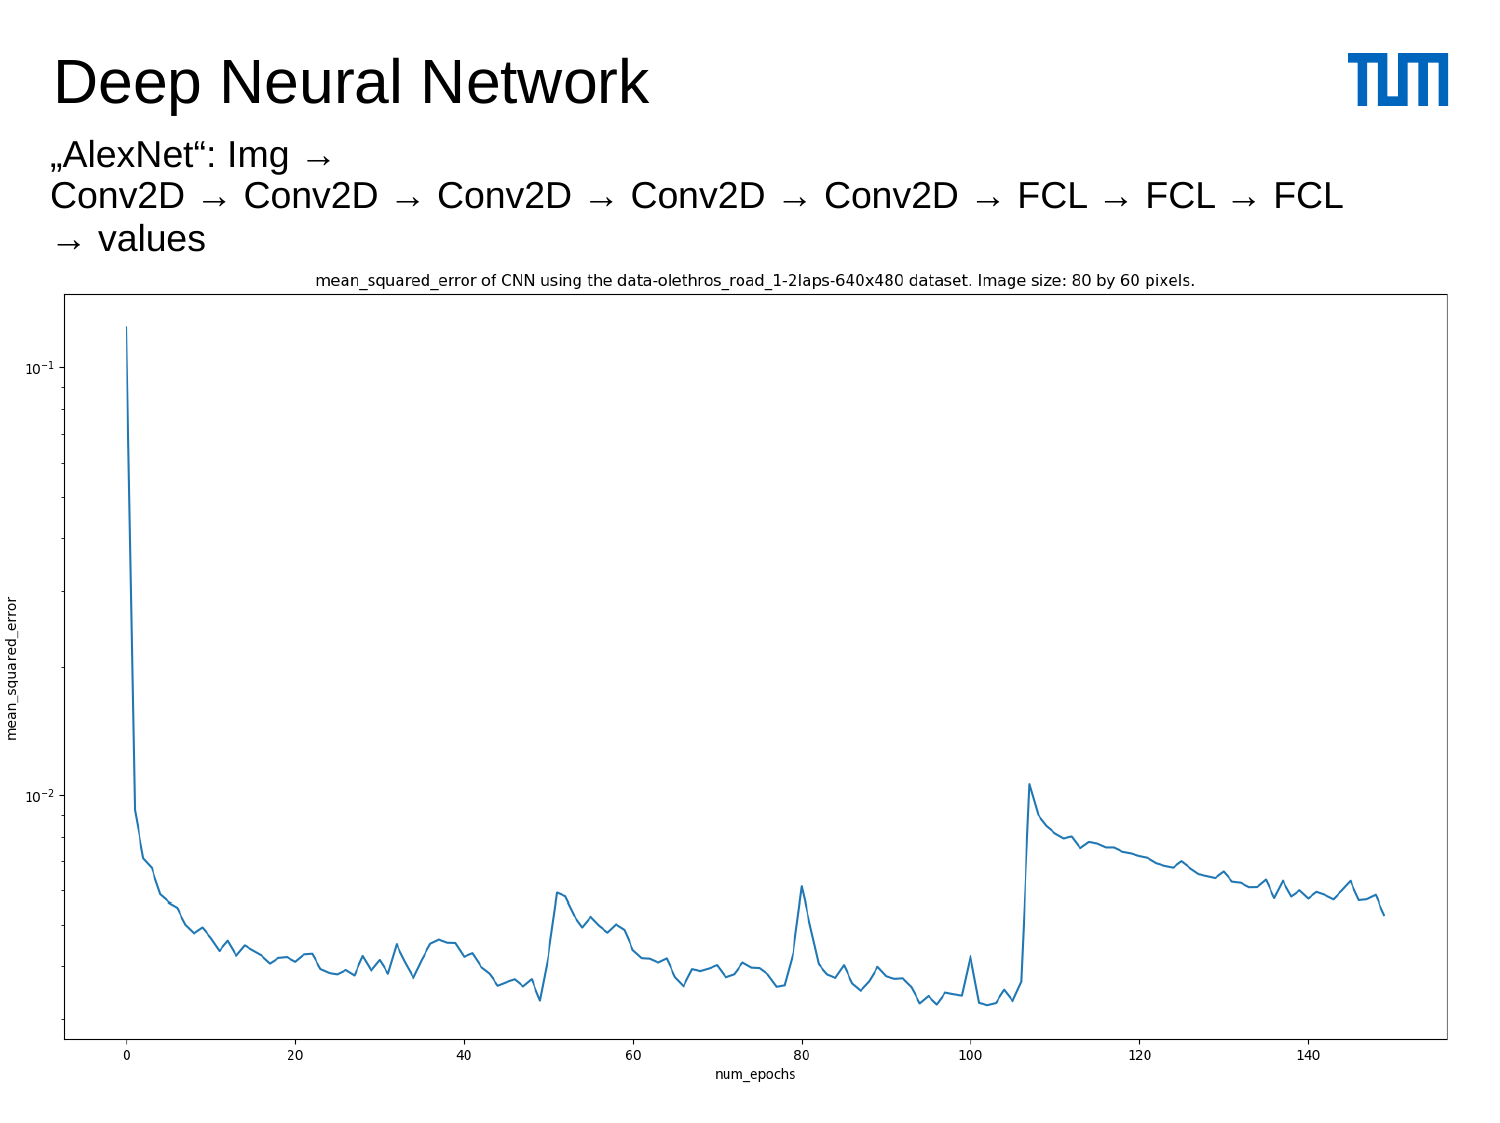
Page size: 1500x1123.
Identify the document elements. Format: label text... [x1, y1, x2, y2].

picture [0, 178, 1500, 1122]
text_box „AlexNet“: Img → Conv2D → Conv2D → Conv2D → Conv2D → Conv2D → FCL → FCL → FCL → values [35, 125, 1500, 267]
title Deep Neural Network [53, 47, 1323, 125]
